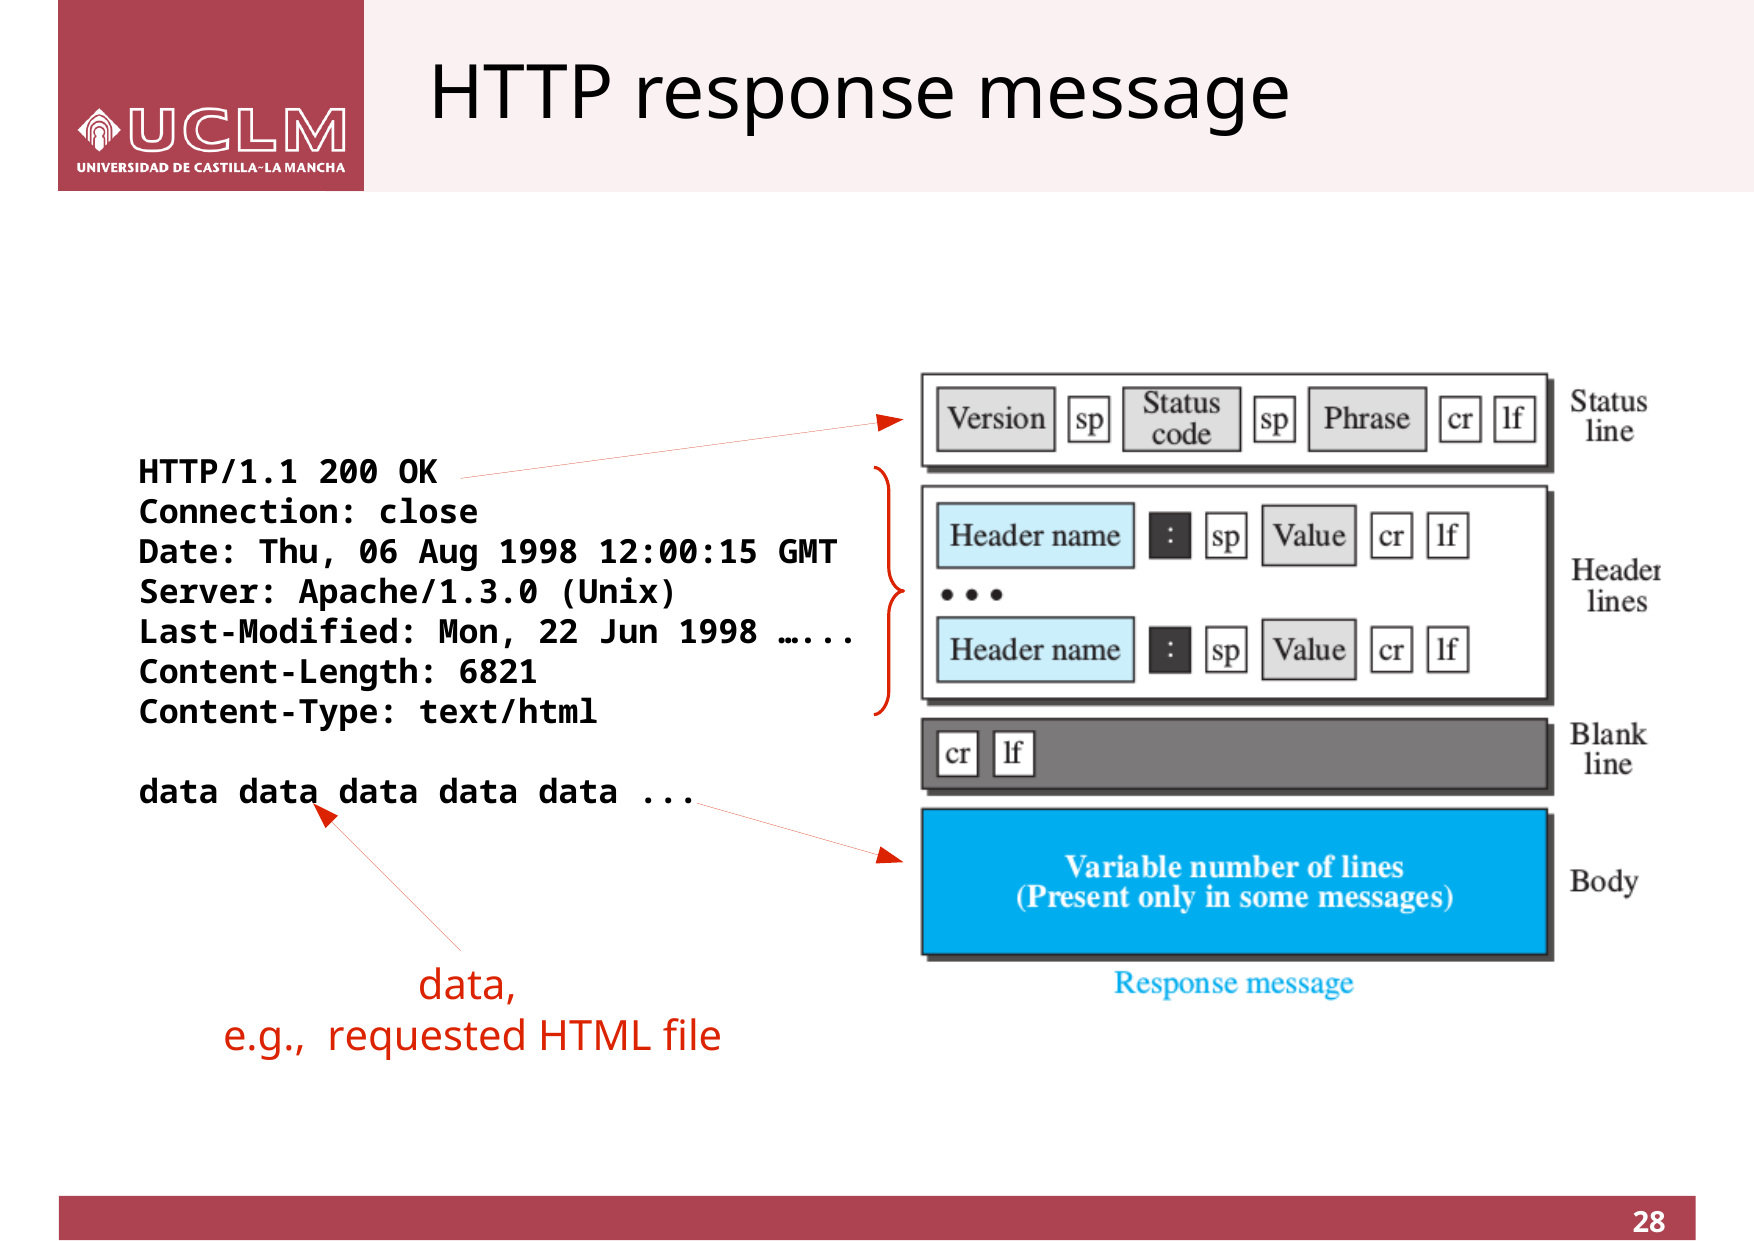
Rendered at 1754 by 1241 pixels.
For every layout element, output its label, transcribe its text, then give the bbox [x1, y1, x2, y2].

text_box data, e.g., requested HTML file [208, 950, 738, 1067]
picture [58, 0, 364, 191]
picture [905, 360, 1672, 1012]
text_box HTTP/1.1 200 OK Connection: close Date: Thu, 06 Aug 1998 12:00:15 GMT Server: Apache/1.3.0 (Unix) Last-Modified: Mon, 22 Jun 1998 …... Content-Length: 6821 Content-Type: text/html data data data data data ... [123, 442, 894, 818]
title HTTP response message [413, 0, 1667, 198]
